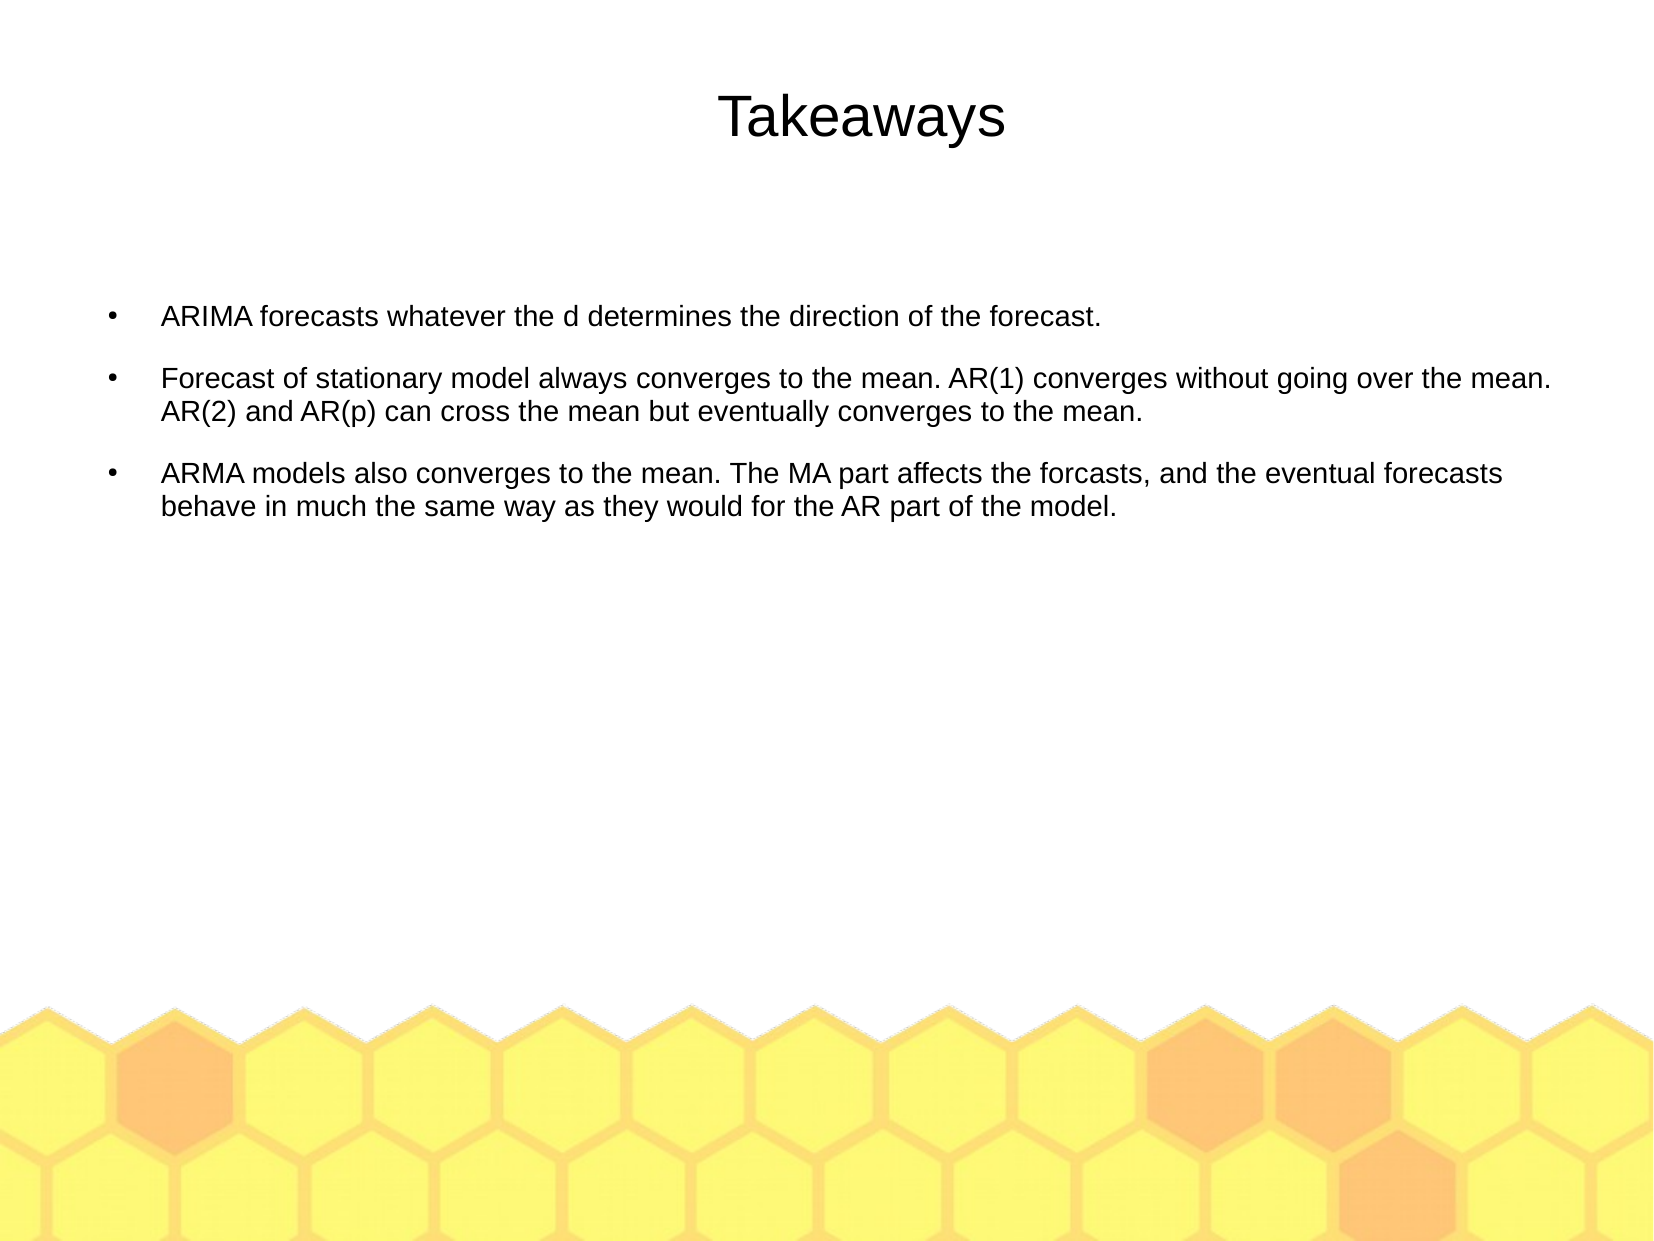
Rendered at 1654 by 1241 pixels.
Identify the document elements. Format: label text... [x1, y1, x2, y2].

picture [0, 1001, 1654, 1241]
list ARIMA forecasts whatever the d determines the direction of the forecast. Forecast of stationary model always converges to the mean. AR(1) converges without going over the mean. AR(2) and AR(p) can cross the mean but eventually converges to the mean. ARMA models also converges to the mean. The MA part affects the forcasts, and the eventual forecasts behave in much the same way as they would for the AR part of the model. [90, 300, 1579, 586]
title Takeaways [82, 50, 1571, 181]
